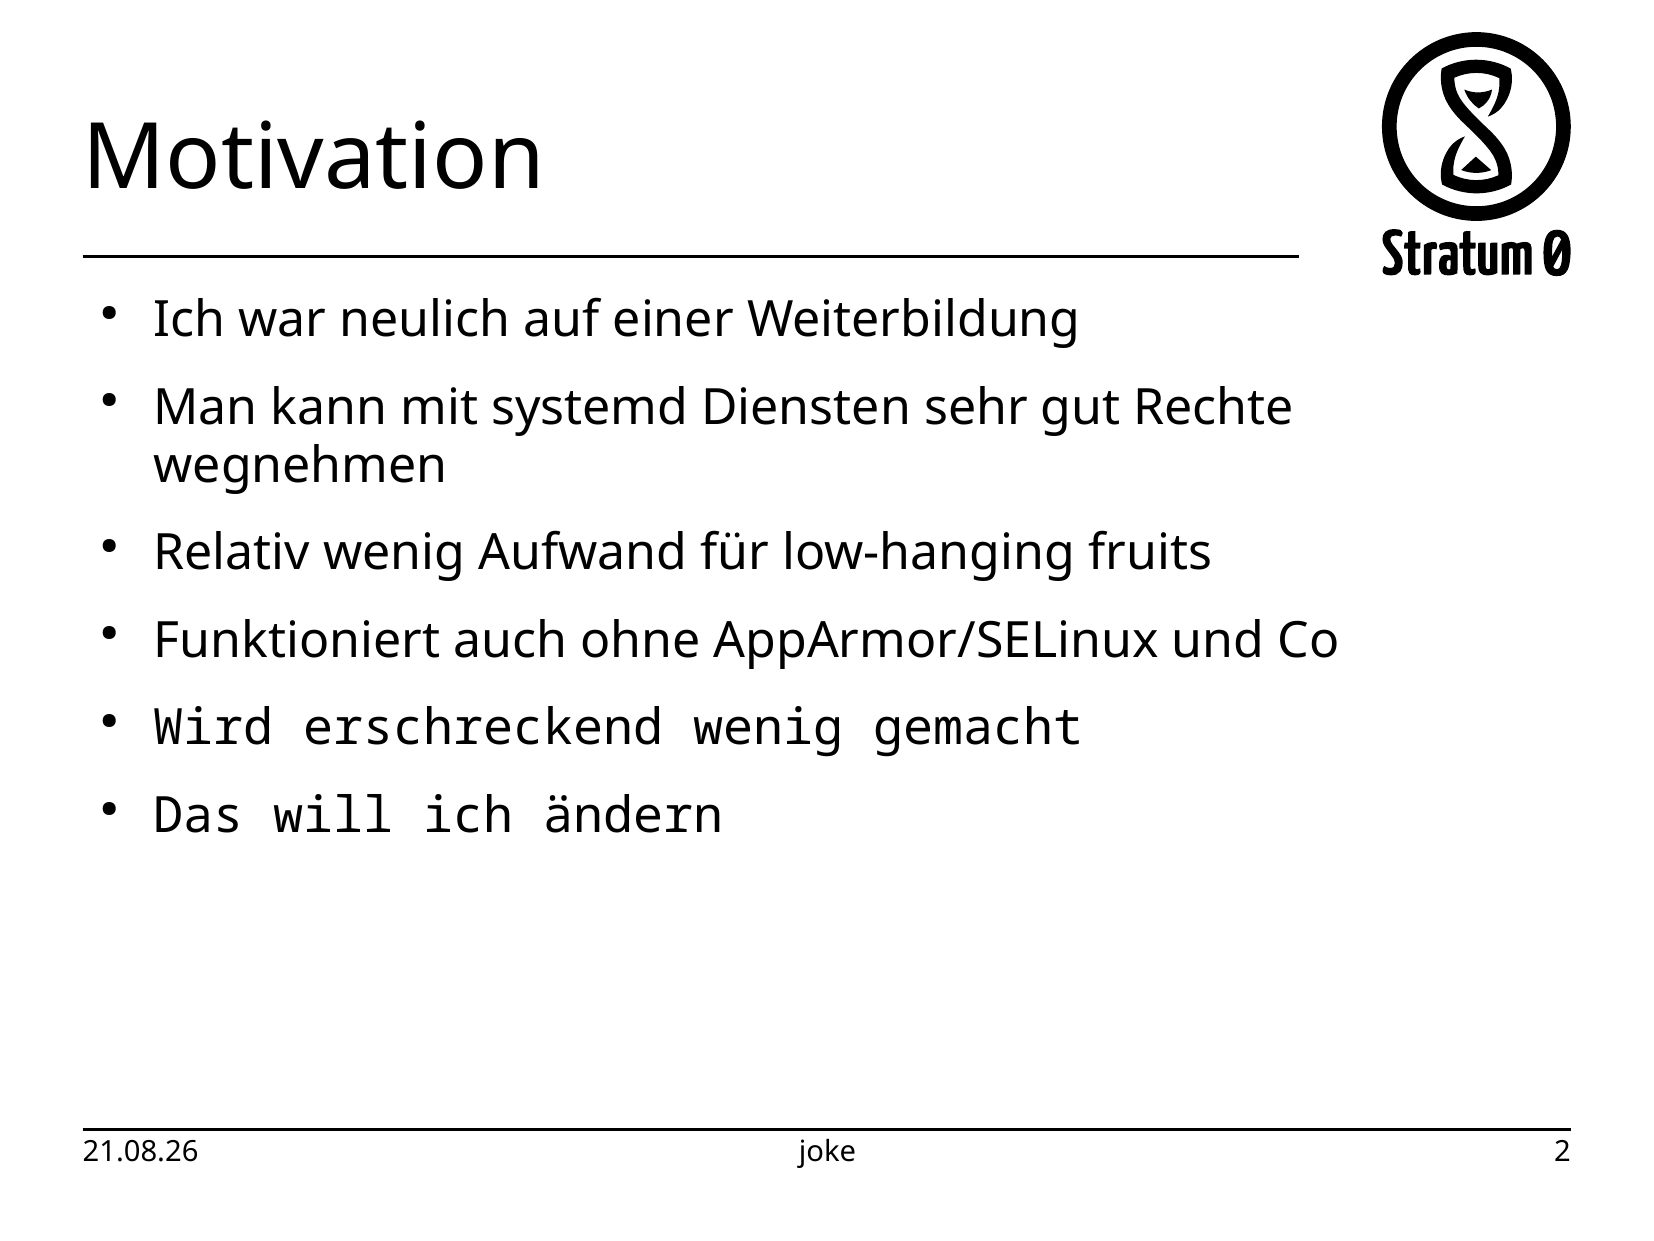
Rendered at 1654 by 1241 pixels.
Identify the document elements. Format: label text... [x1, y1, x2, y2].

list Ich war neulich auf einer Weiterbildung Man kann mit systemd Diensten sehr gut Rechte wegnehmen Relativ wenig Aufwand für low-hanging fruits Funktioniert auch ohne AppArmor/SELinux und Co Wird erschreckend wenig gemacht Das will ich ändern [82, 290, 1538, 1010]
title Motivation [82, 49, 1300, 257]
